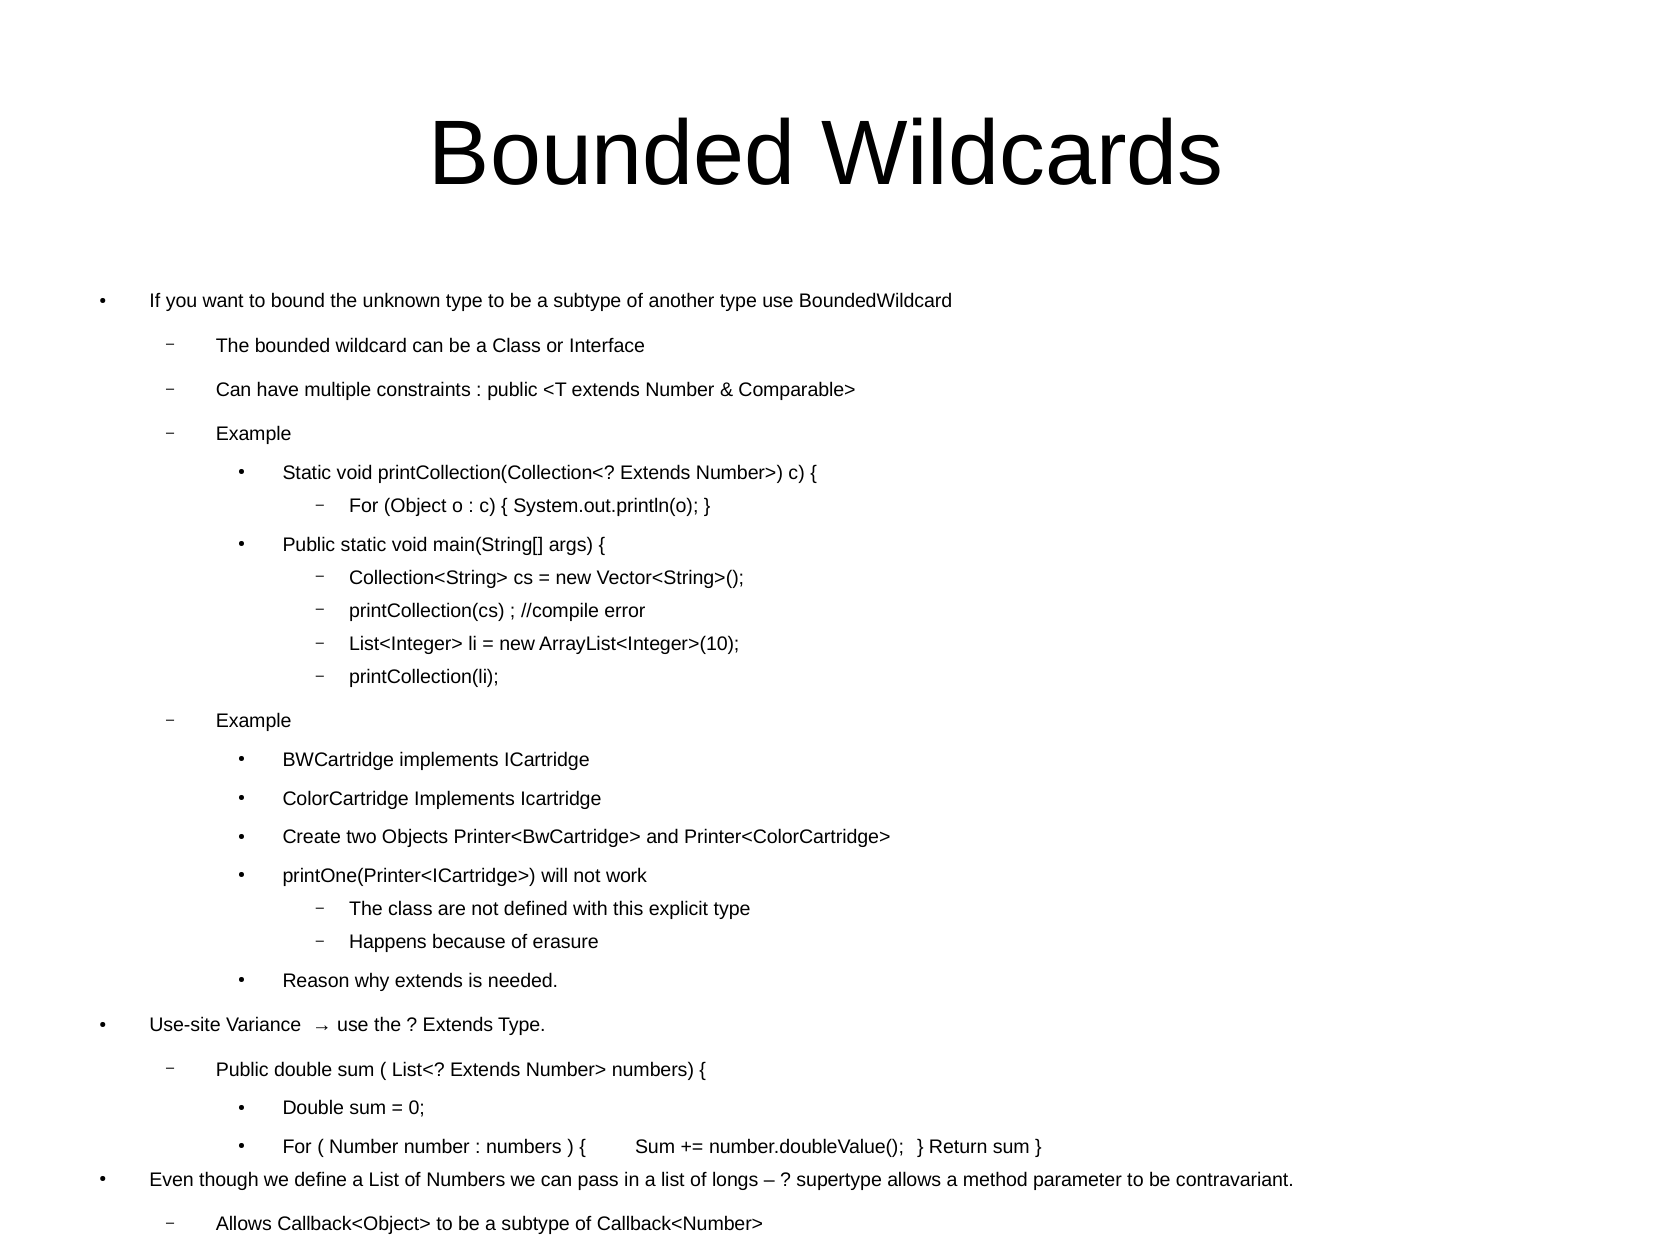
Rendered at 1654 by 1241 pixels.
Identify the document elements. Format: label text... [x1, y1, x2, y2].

list If you want to bound the unknown type to be a subtype of another type use BoundedWildcard The bounded wildcard can be a Class or Interface Can have multiple constraints : public <T extends Number & Comparable> Example Static void printCollection(Collection<? Extends Number>) c) { For (Object o : c) { System.out.println(o); } Public static void main(String[] args) { Collection<String> cs = new Vector<String>(); printCollection(cs) ; //compile error List<Integer> li = new ArrayList<Integer>(10); printCollection(li); Example BWCartridge implements ICartridge ColorCartridge Implements Icartridge Create two Objects Printer<BwCartridge> and Printer<ColorCartridge> printOne(Printer<ICartridge>) will not work The class are not defined with this explicit type Happens because of erasure Reason why extends is needed. Use-site Variance → use the ? Extends Type. Public double sum ( List<? Extends Number> numbers) { Double sum = 0; For ( Number number : numbers ) { Sum += number.doubleValue(); } Return sum } Even though we define a List of Numbers we can pass in a list of longs – ? supertype allows a method parameter to be contravariant. Allows Callback<Object> to be a subtype of Callback<Number> [82, 290, 1654, 1241]
title Bounded Wildcards [82, 56, 1571, 250]
